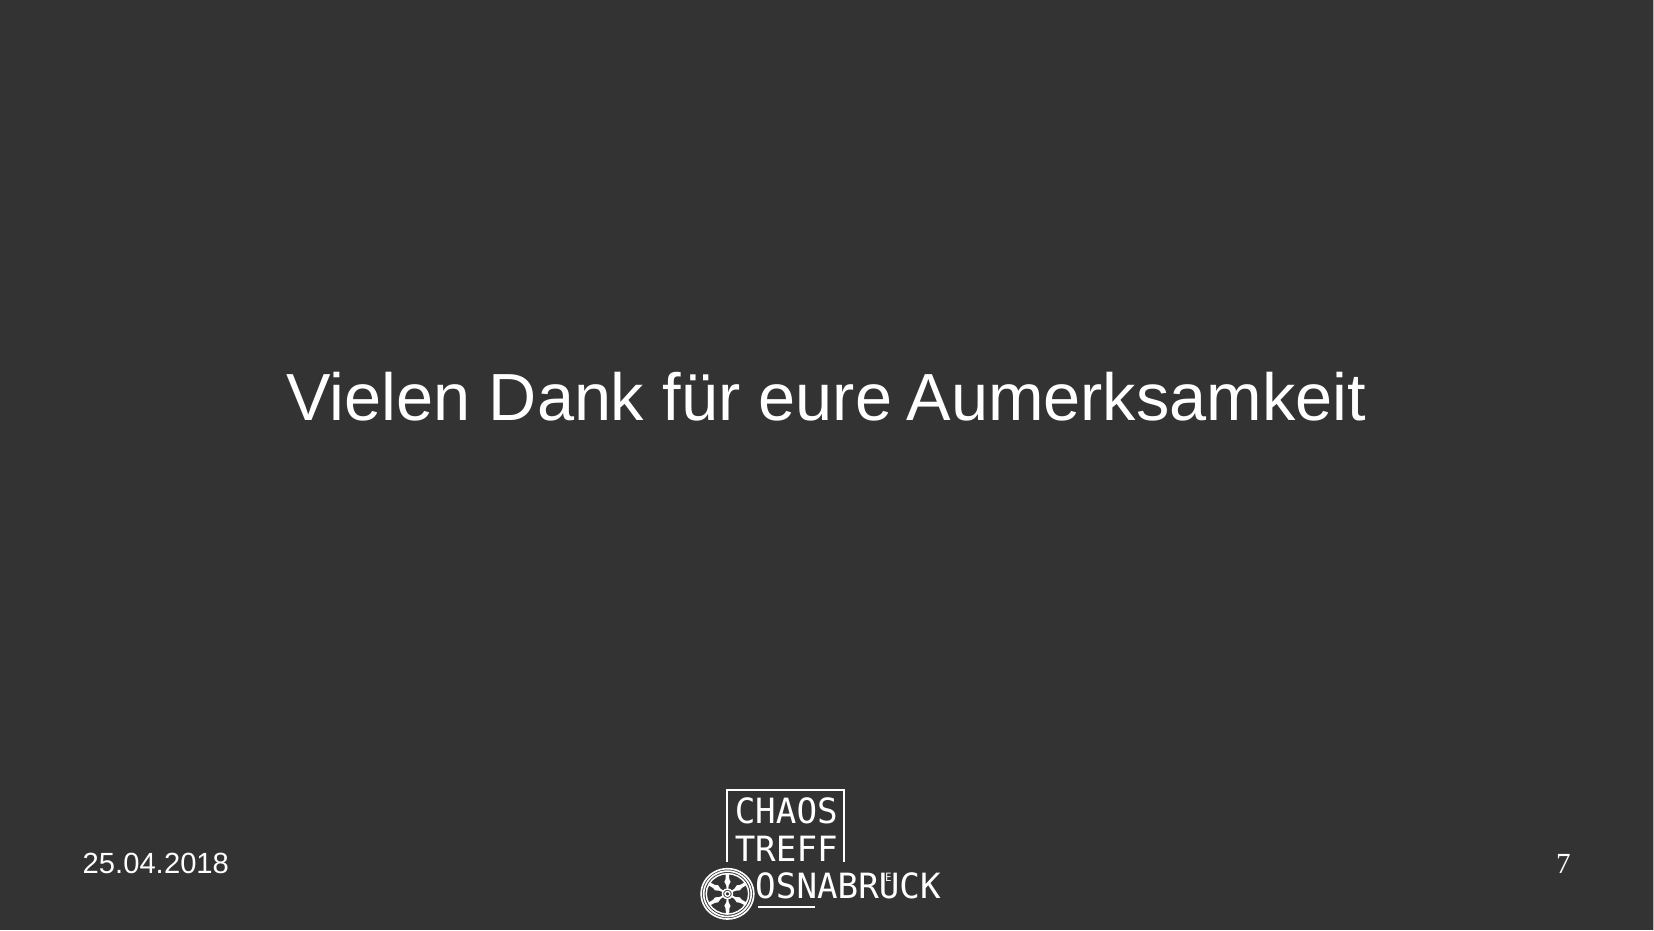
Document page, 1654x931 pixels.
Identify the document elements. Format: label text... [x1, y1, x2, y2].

subtitle Vielen Dank für eure Aumerksamkeit [82, 37, 1571, 758]
